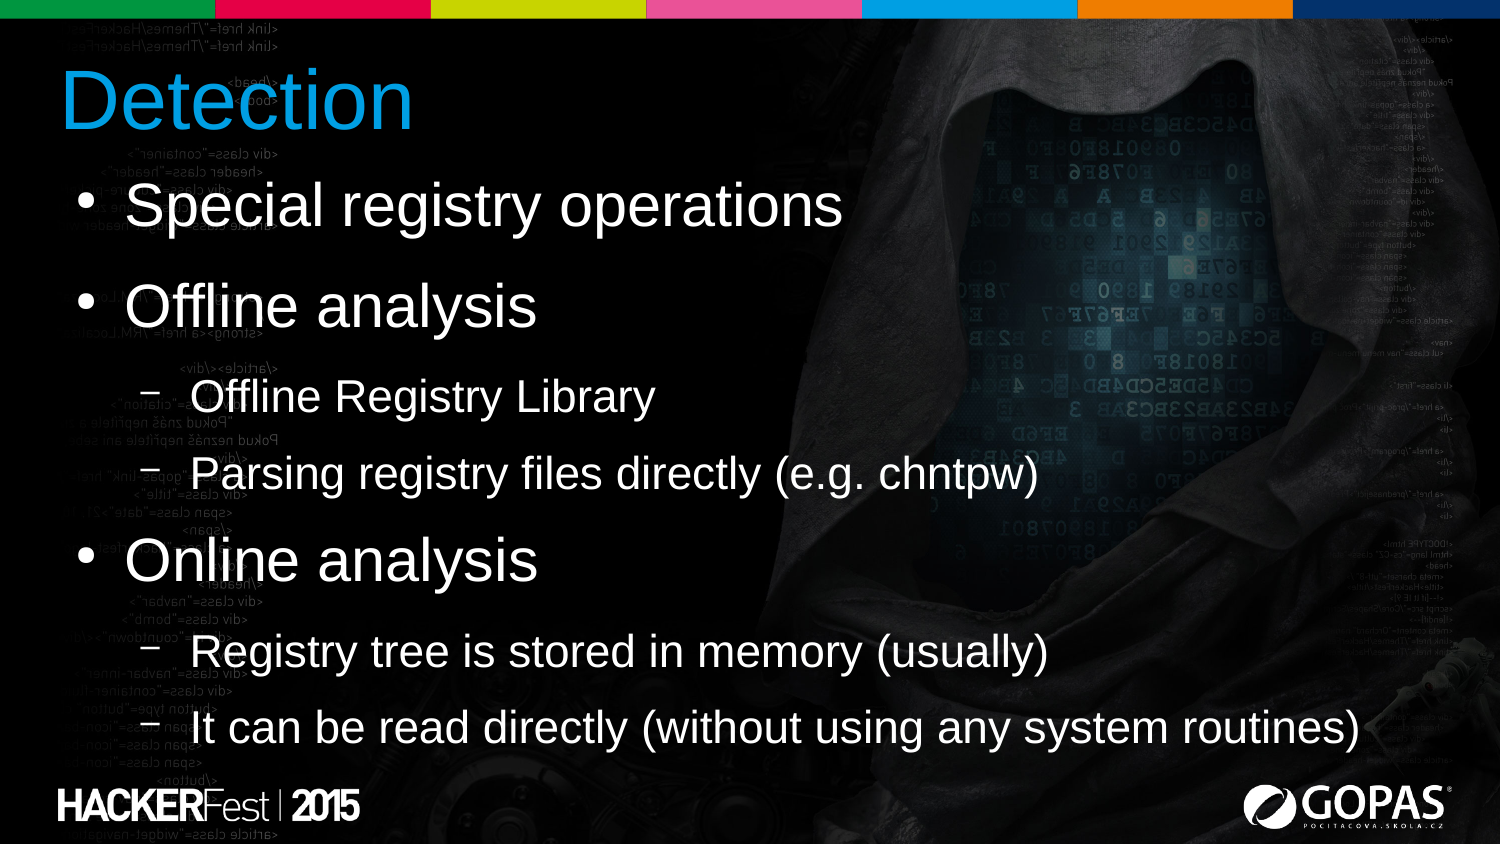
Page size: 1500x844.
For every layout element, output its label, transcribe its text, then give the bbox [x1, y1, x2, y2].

title Detection [59, 44, 1445, 147]
list Special registry operations Offline analysis Offline Registry Library Parsing registry files directly (e.g. chntpw) Online analysis Registry tree is stored in memory (usually) It can be read directly (without using any system routines) [59, 165, 1445, 763]
picture [0, 19, 1500, 844]
